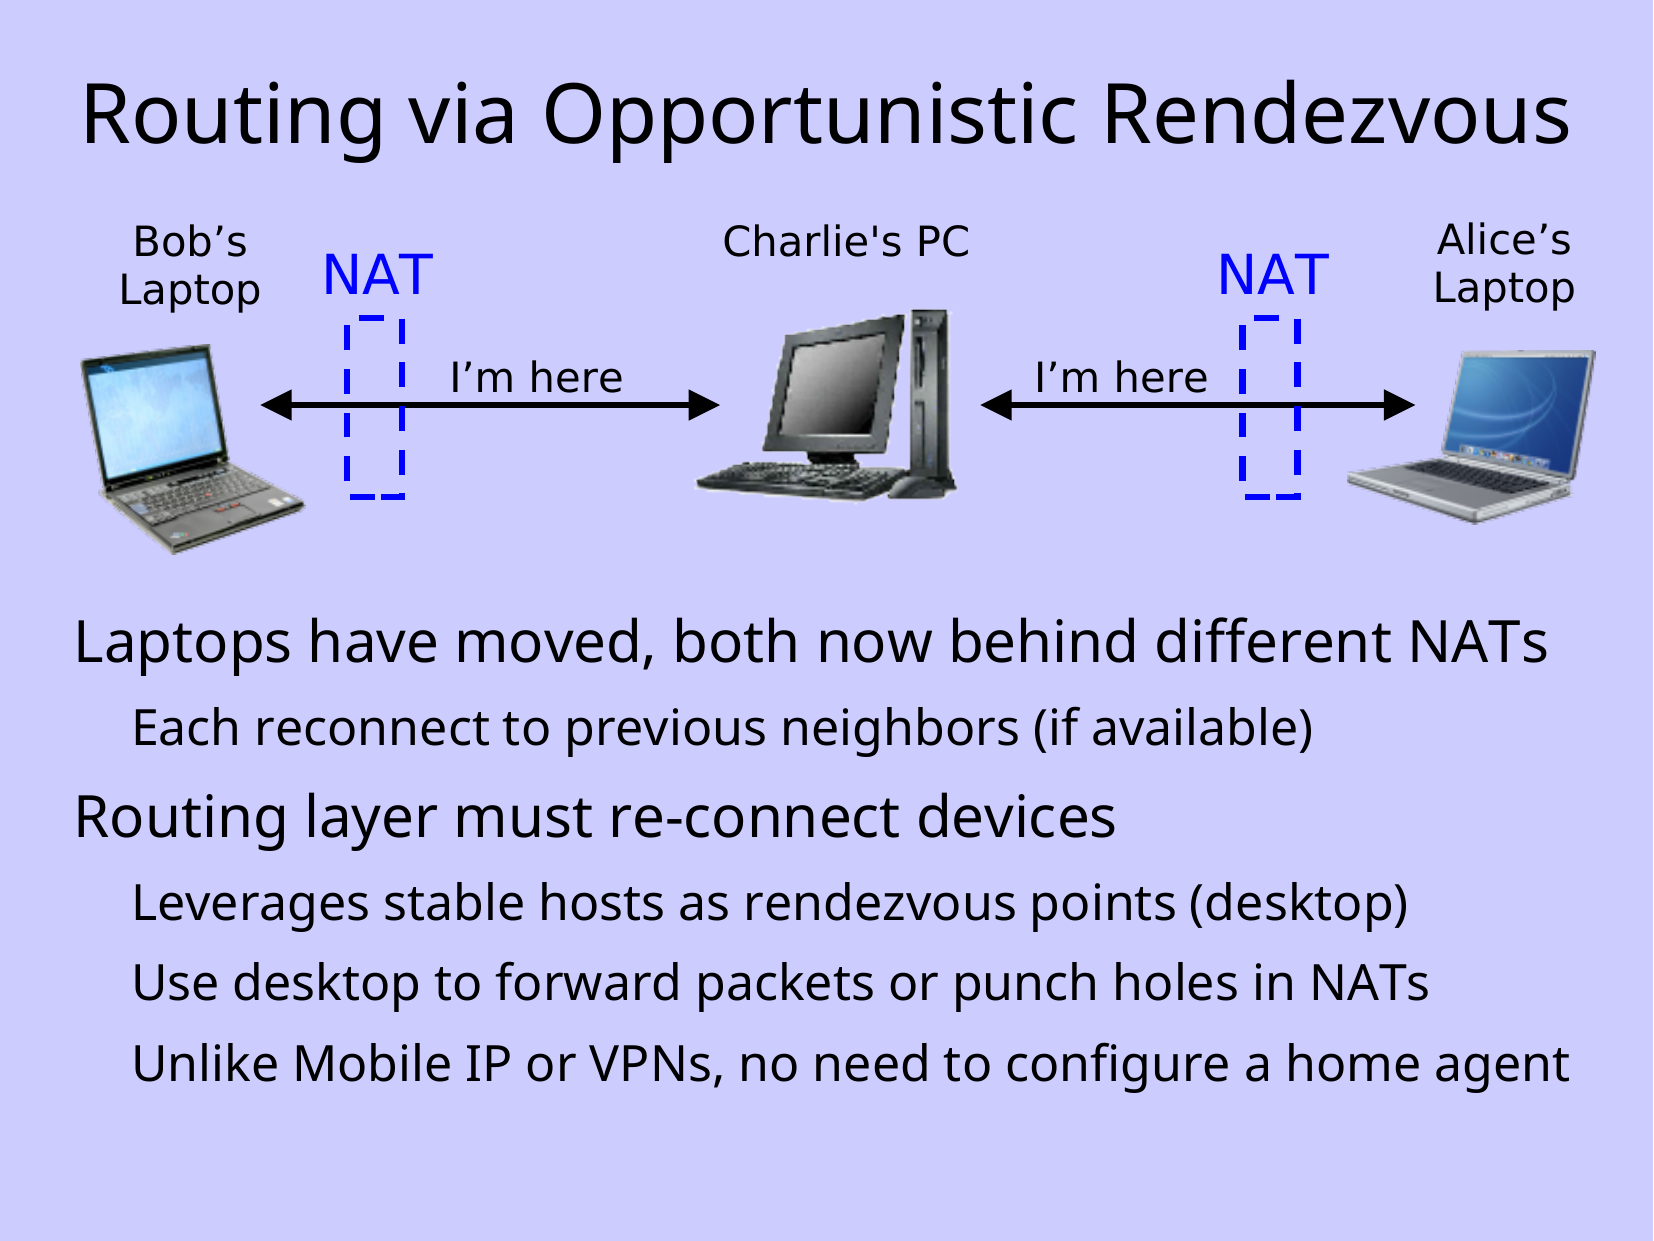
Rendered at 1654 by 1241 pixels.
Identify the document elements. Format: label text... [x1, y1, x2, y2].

text_box Charlie's PC [707, 210, 986, 274]
text_box Alice’s Laptop [1417, 207, 1592, 321]
title Routing via Opportunistic Rendezvous [0, 0, 1653, 223]
picture [680, 300, 973, 526]
text_box I’m here [434, 345, 639, 402]
text_box I’m here [1019, 345, 1224, 402]
text_box Bob’s Laptop [103, 209, 277, 323]
text_box NAT [1201, 235, 1345, 316]
text_box NAT [306, 235, 449, 316]
list Laptops have moved, both now behind different NATs Each reconnect to previous neighbors (if available) Routing layer must re-connect devices Leverages stable hosts as rendezvous points (desktop) Use desktop to forward packets or punch holes in NATs Unlike Mobile IP or VPNs, no need to configure a home agent [41, 592, 1612, 1141]
picture [1347, 350, 1596, 526]
picture [80, 344, 306, 556]
